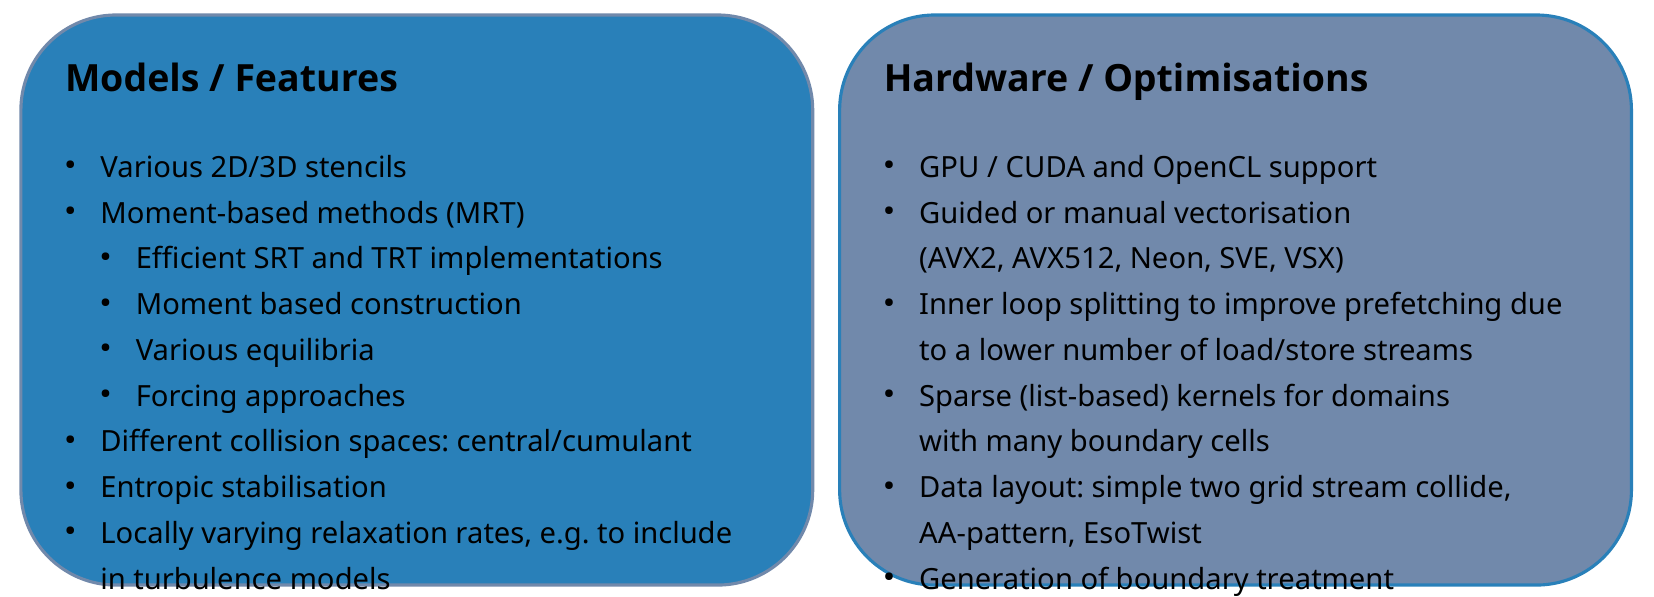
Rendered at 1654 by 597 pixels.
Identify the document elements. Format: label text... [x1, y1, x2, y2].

text_box Models / Features Various 2D/3D stencils Moment-based methods (MRT) Efficient SRT and TRT implementations Moment based construction Various equilibria Forcing approaches Different collision spaces: central/cumulant Entropic stabilisation Locally varying relaxation rates, e.g. to include in turbulence models Coupling of multiple kernels (e.g. thermal simulations) [20, 15, 813, 586]
text_box Hardware / Optimisations GPU / CUDA and OpenCL support Guided or manual vectorisation (AVX2, AVX512, Neon, SVE, VSX) Inner loop splitting to improve prefetching due to a lower number of load/store streams Sparse (list-based) kernels for domains with many boundary cells Data layout: simple two grid stream collide, AA-pattern, EsoTwist Generation of boundary treatment in the LBM update rule [839, 15, 1632, 586]
